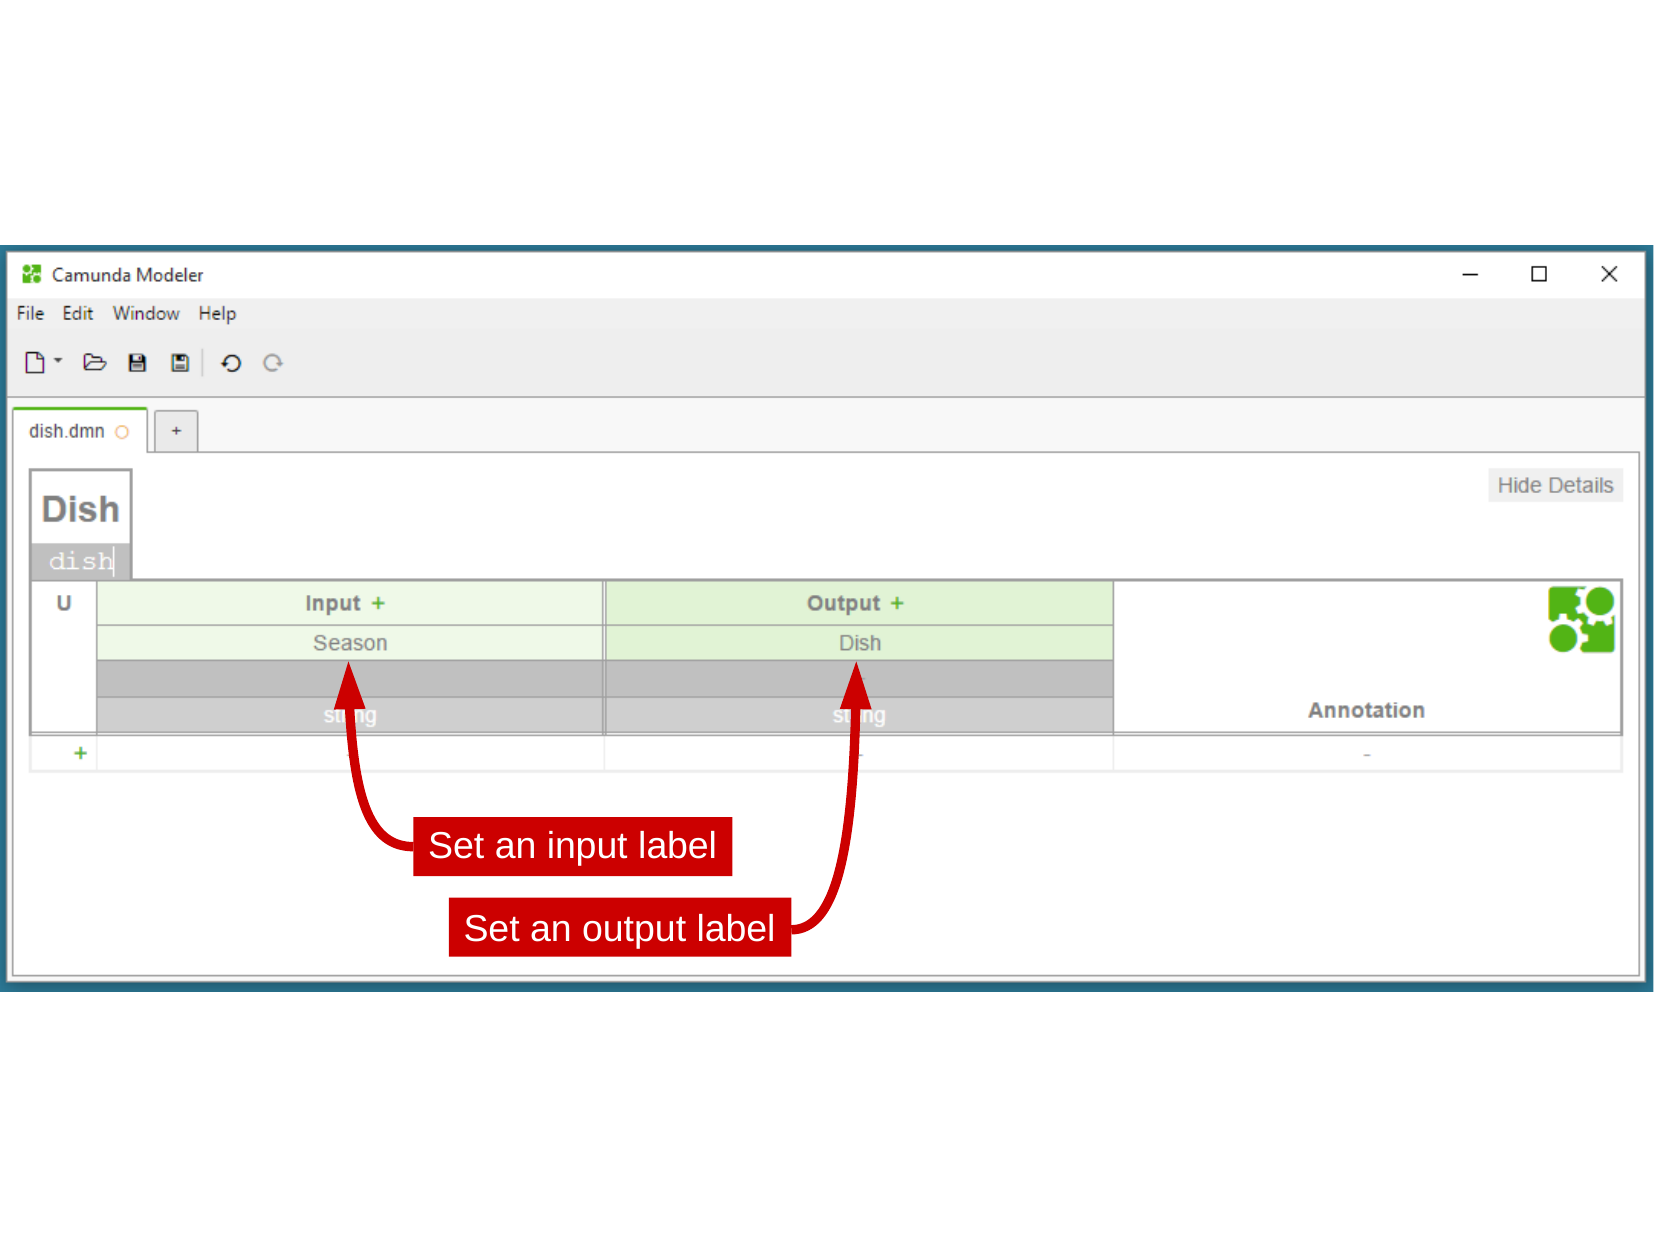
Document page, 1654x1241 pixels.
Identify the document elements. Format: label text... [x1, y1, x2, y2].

picture [0, 245, 1654, 992]
text_box Set an output label [448, 900, 792, 960]
text_box Set an input label [413, 817, 733, 877]
